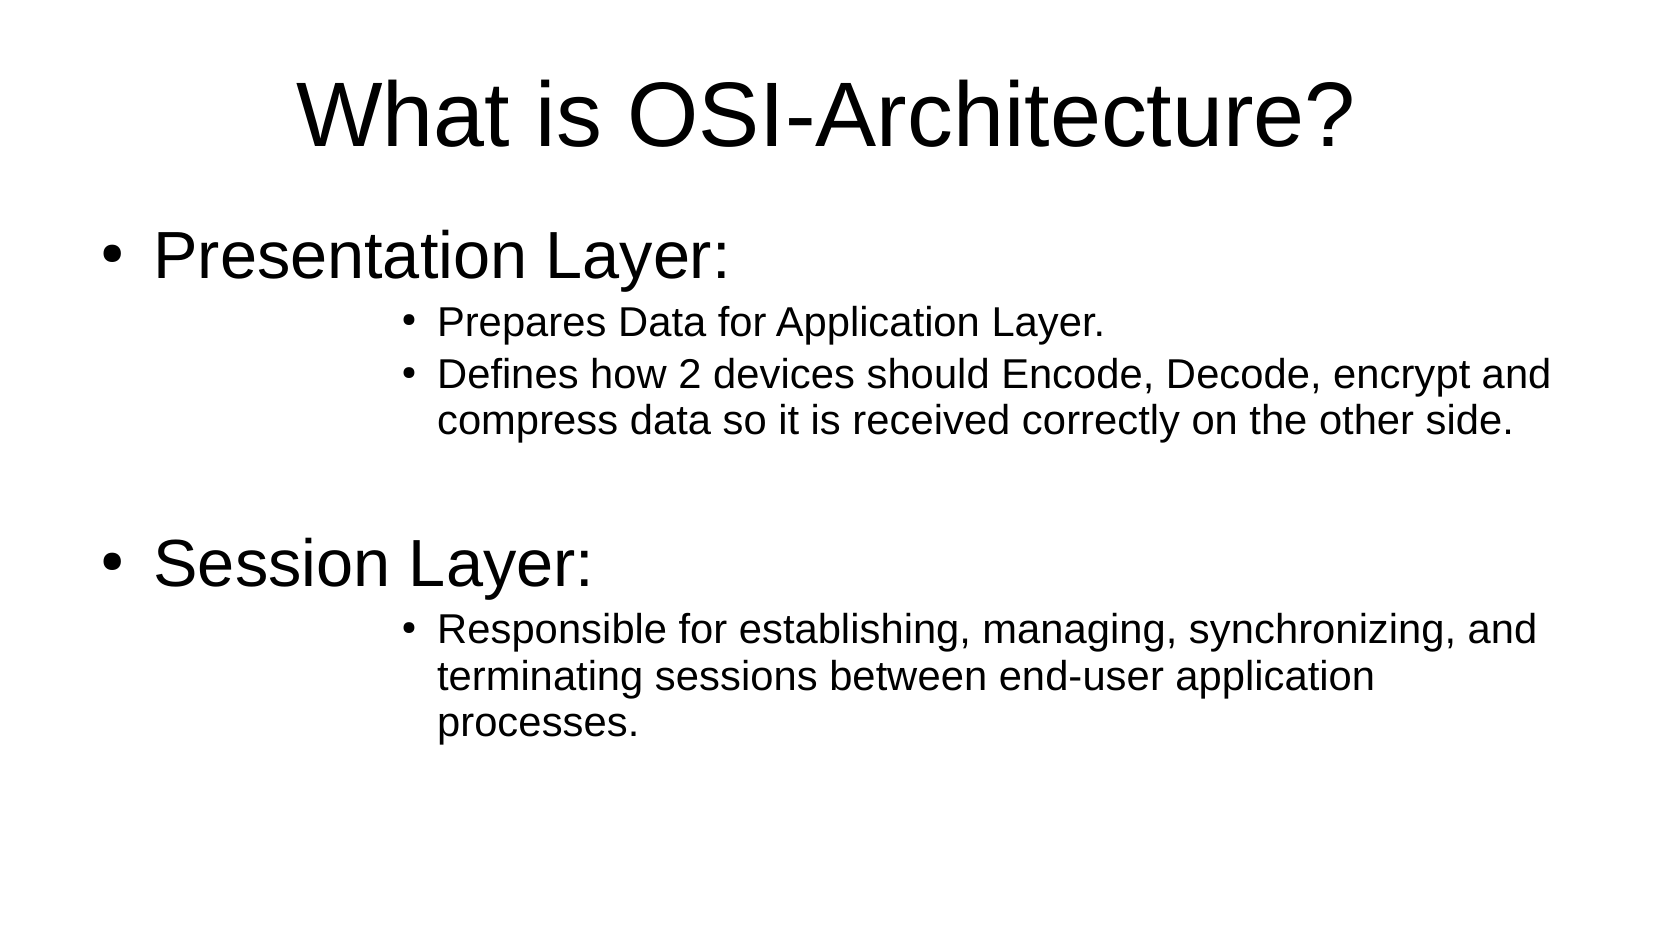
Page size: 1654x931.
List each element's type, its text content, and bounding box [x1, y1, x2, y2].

list Presentation Layer: Prepares Data for Application Layer. Defines how 2 devices should Encode, Decode, encrypt and compress data so it is received correctly on the other side. Session Layer: Responsible for establishing, managing, synchronizing, and terminating sessions between end-user application processes. [82, 217, 1571, 758]
title What is OSI-Architecture? [82, 37, 1571, 193]
